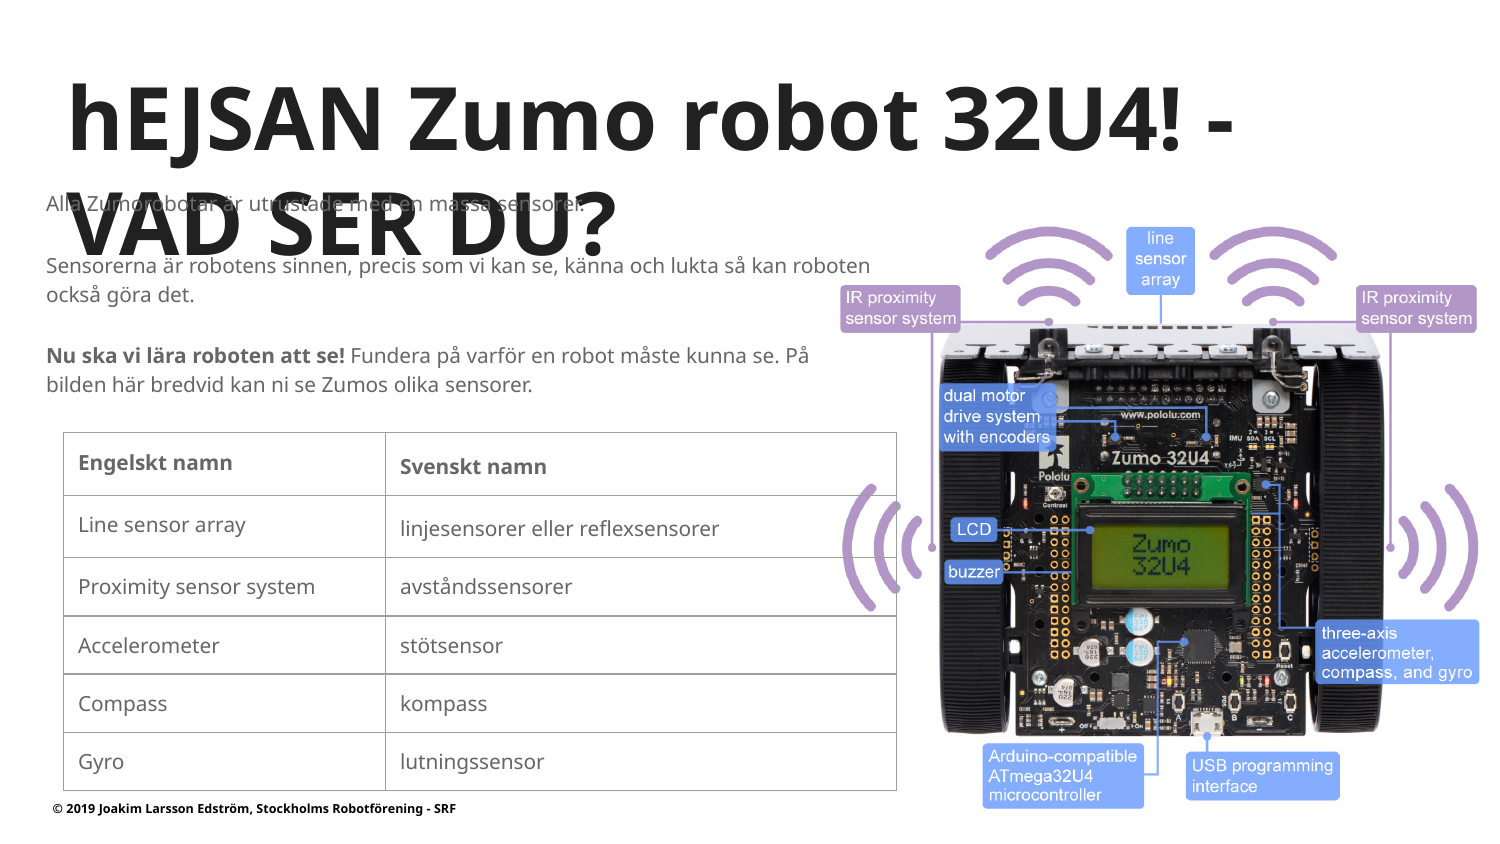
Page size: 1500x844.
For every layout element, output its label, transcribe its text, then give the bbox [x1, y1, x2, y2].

text_box © 2019 Joakim Larsson Edström, Stockholms Robotförening - SRF [37, 786, 604, 819]
table_cell Gyro [64, 733, 385, 786]
title hEJSAN Zumo robot 32U4! - VAD SER DU? [51, 48, 1449, 180]
table_cell stötsensor [386, 617, 896, 673]
table_cell Compass [64, 675, 385, 732]
picture [824, 204, 1495, 819]
table_cell lutningssensor [386, 733, 896, 790]
table_cell avståndssensorer [386, 558, 896, 615]
list Alla Zumorobotar är utrustade med en massa sensorer. Sensorerna är robotens sinnen, precis som vi kan se, känna och lukta så kan roboten också göra det. Nu ska vi lära roboten att se! Fundera på varför en robot måste kunna se. På bilden här bredvid kan ni se Zumos olika sensorer. [31, 171, 888, 802]
table_cell kompass [386, 675, 896, 732]
table_cell Proximity sensor system [64, 558, 385, 615]
table_header Svenskt namn [386, 433, 896, 495]
table_cell linjesensorer eller reflexsensorer [386, 496, 896, 557]
table_cell Accelerometer [64, 617, 385, 673]
table_header Engelskt namn [64, 433, 385, 495]
table_cell Line sensor array [64, 496, 385, 557]
